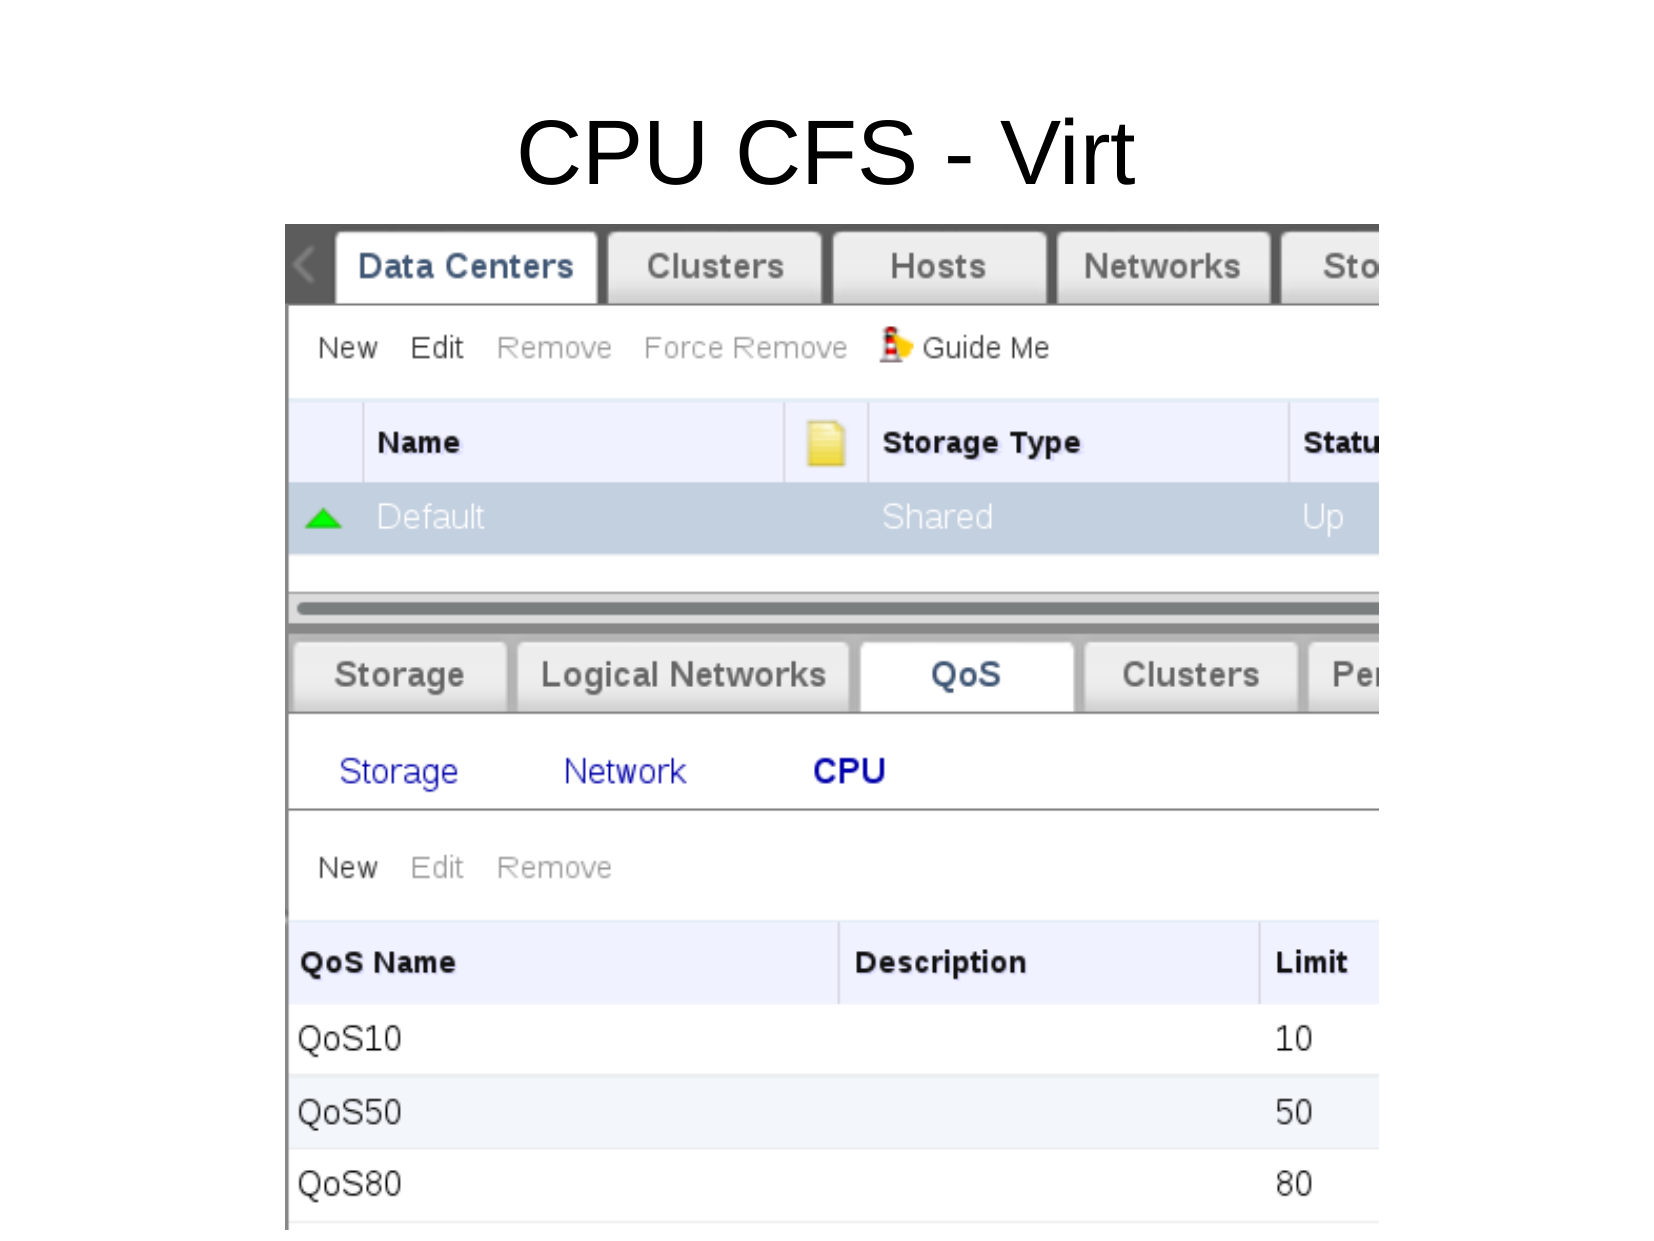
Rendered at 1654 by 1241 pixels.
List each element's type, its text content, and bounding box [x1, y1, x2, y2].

title CPU CFS - Virt [82, 49, 1571, 257]
picture [285, 224, 1379, 1231]
